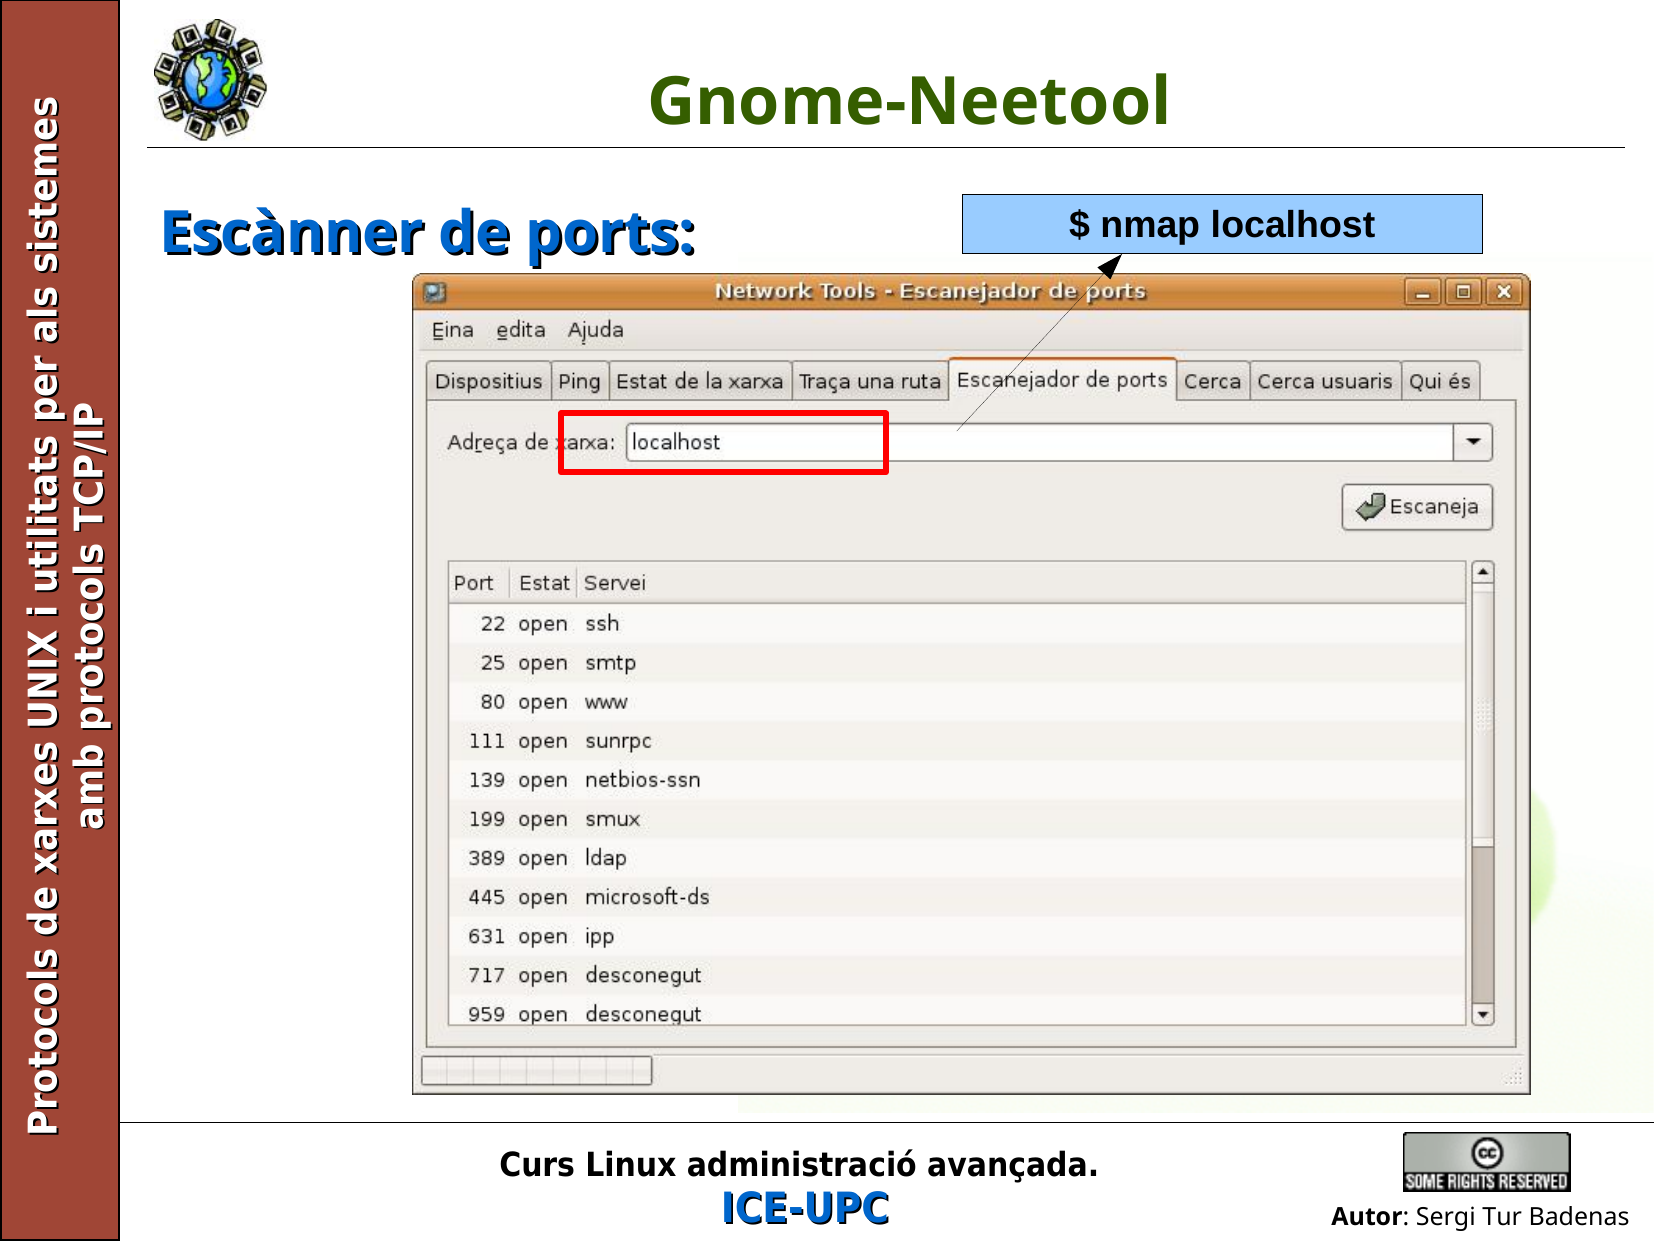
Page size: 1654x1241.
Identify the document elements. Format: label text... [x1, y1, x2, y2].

list Escànner de ports: [141, 189, 1630, 1040]
title Gnome-Neetool [165, 49, 1654, 148]
picture [412, 252, 1654, 1113]
text_box $ nmap localhost [962, 194, 1483, 254]
picture [154, 19, 268, 142]
picture [1403, 1132, 1571, 1192]
